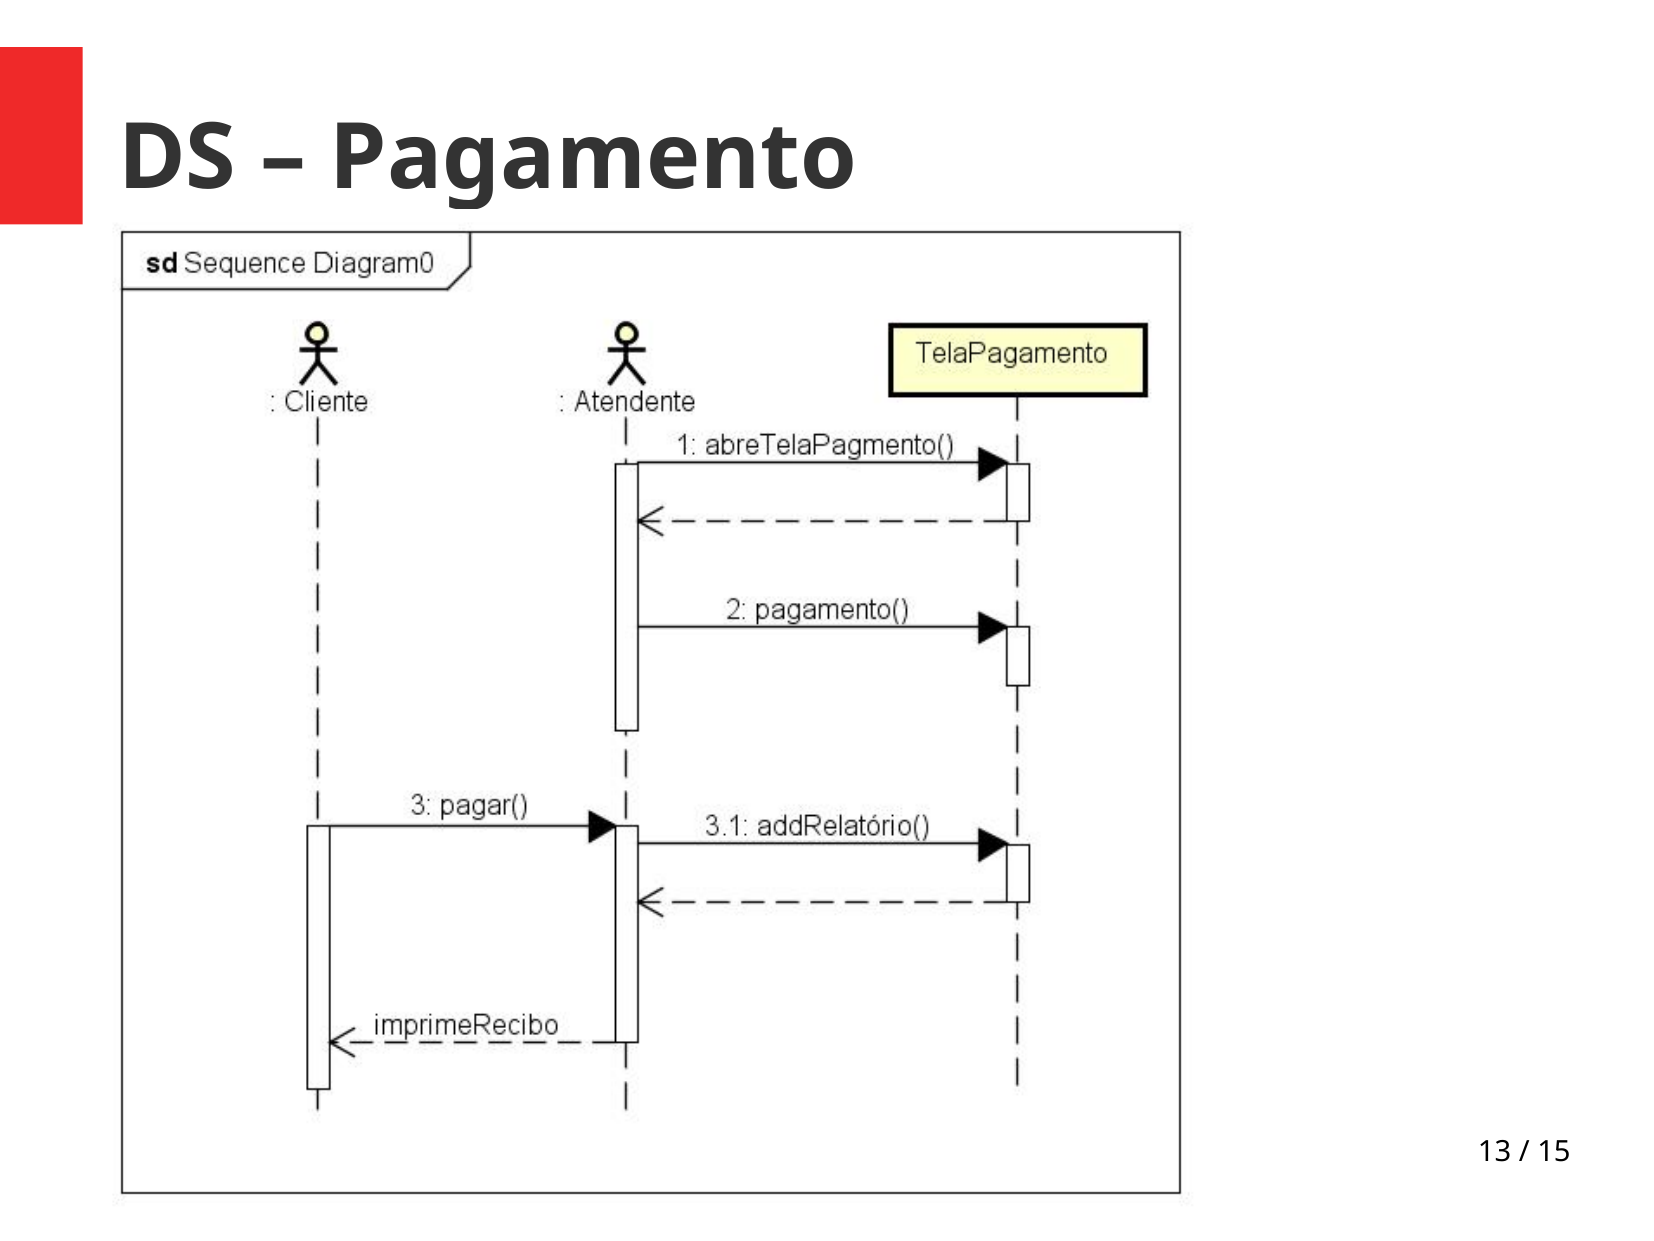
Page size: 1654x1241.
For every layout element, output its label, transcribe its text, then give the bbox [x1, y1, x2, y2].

title DS – Pagamento [118, 49, 1571, 257]
picture [99, 209, 1202, 1216]
